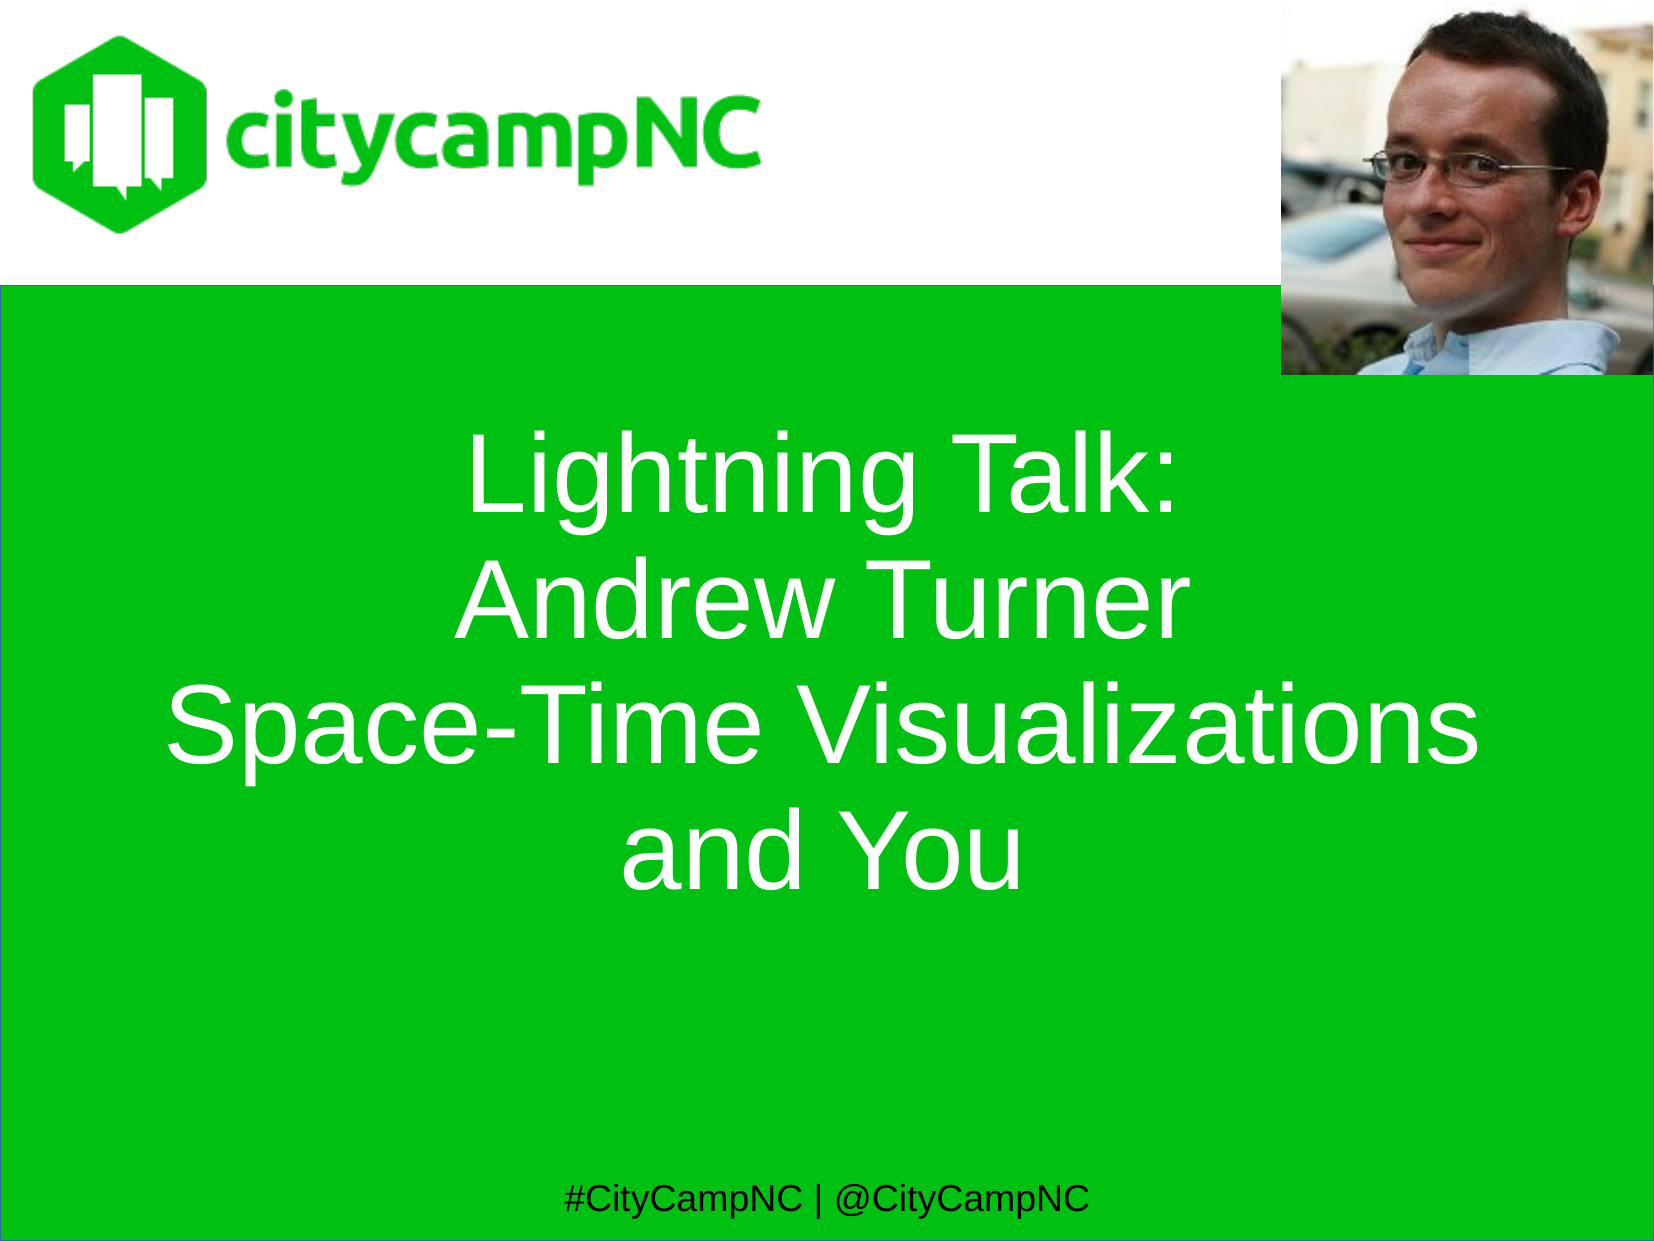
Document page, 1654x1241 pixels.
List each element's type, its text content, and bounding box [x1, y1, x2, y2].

picture [1281, 2, 1654, 376]
subtitle Lightning Talk: Andrew Turner Space-Time Visualizations and You [75, 315, 1571, 1010]
picture [0, 3, 794, 267]
